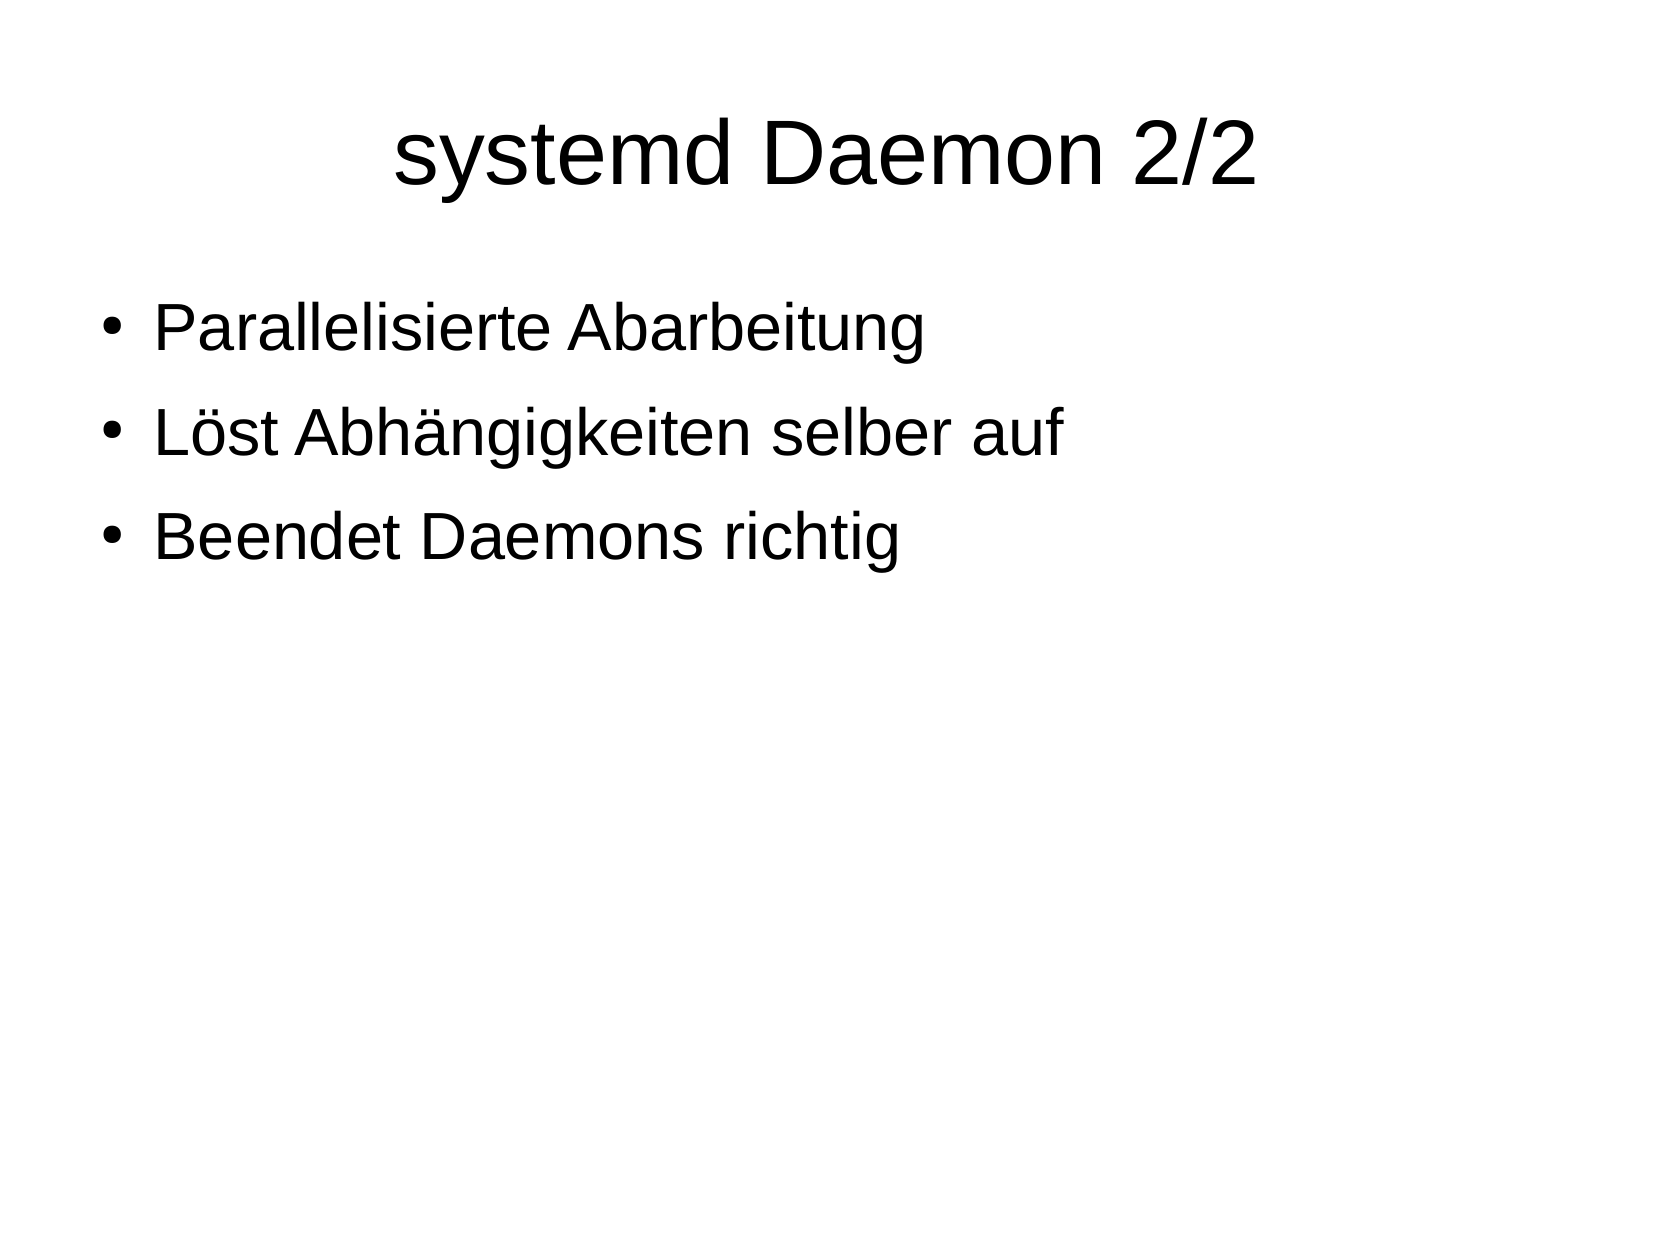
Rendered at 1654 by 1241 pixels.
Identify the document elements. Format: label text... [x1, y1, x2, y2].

title systemd Daemon 2/2 [82, 49, 1571, 257]
list Parallelisierte Abarbeitung Löst Abhängigkeiten selber auf Beendet Daemons richtig [82, 290, 1571, 1010]
